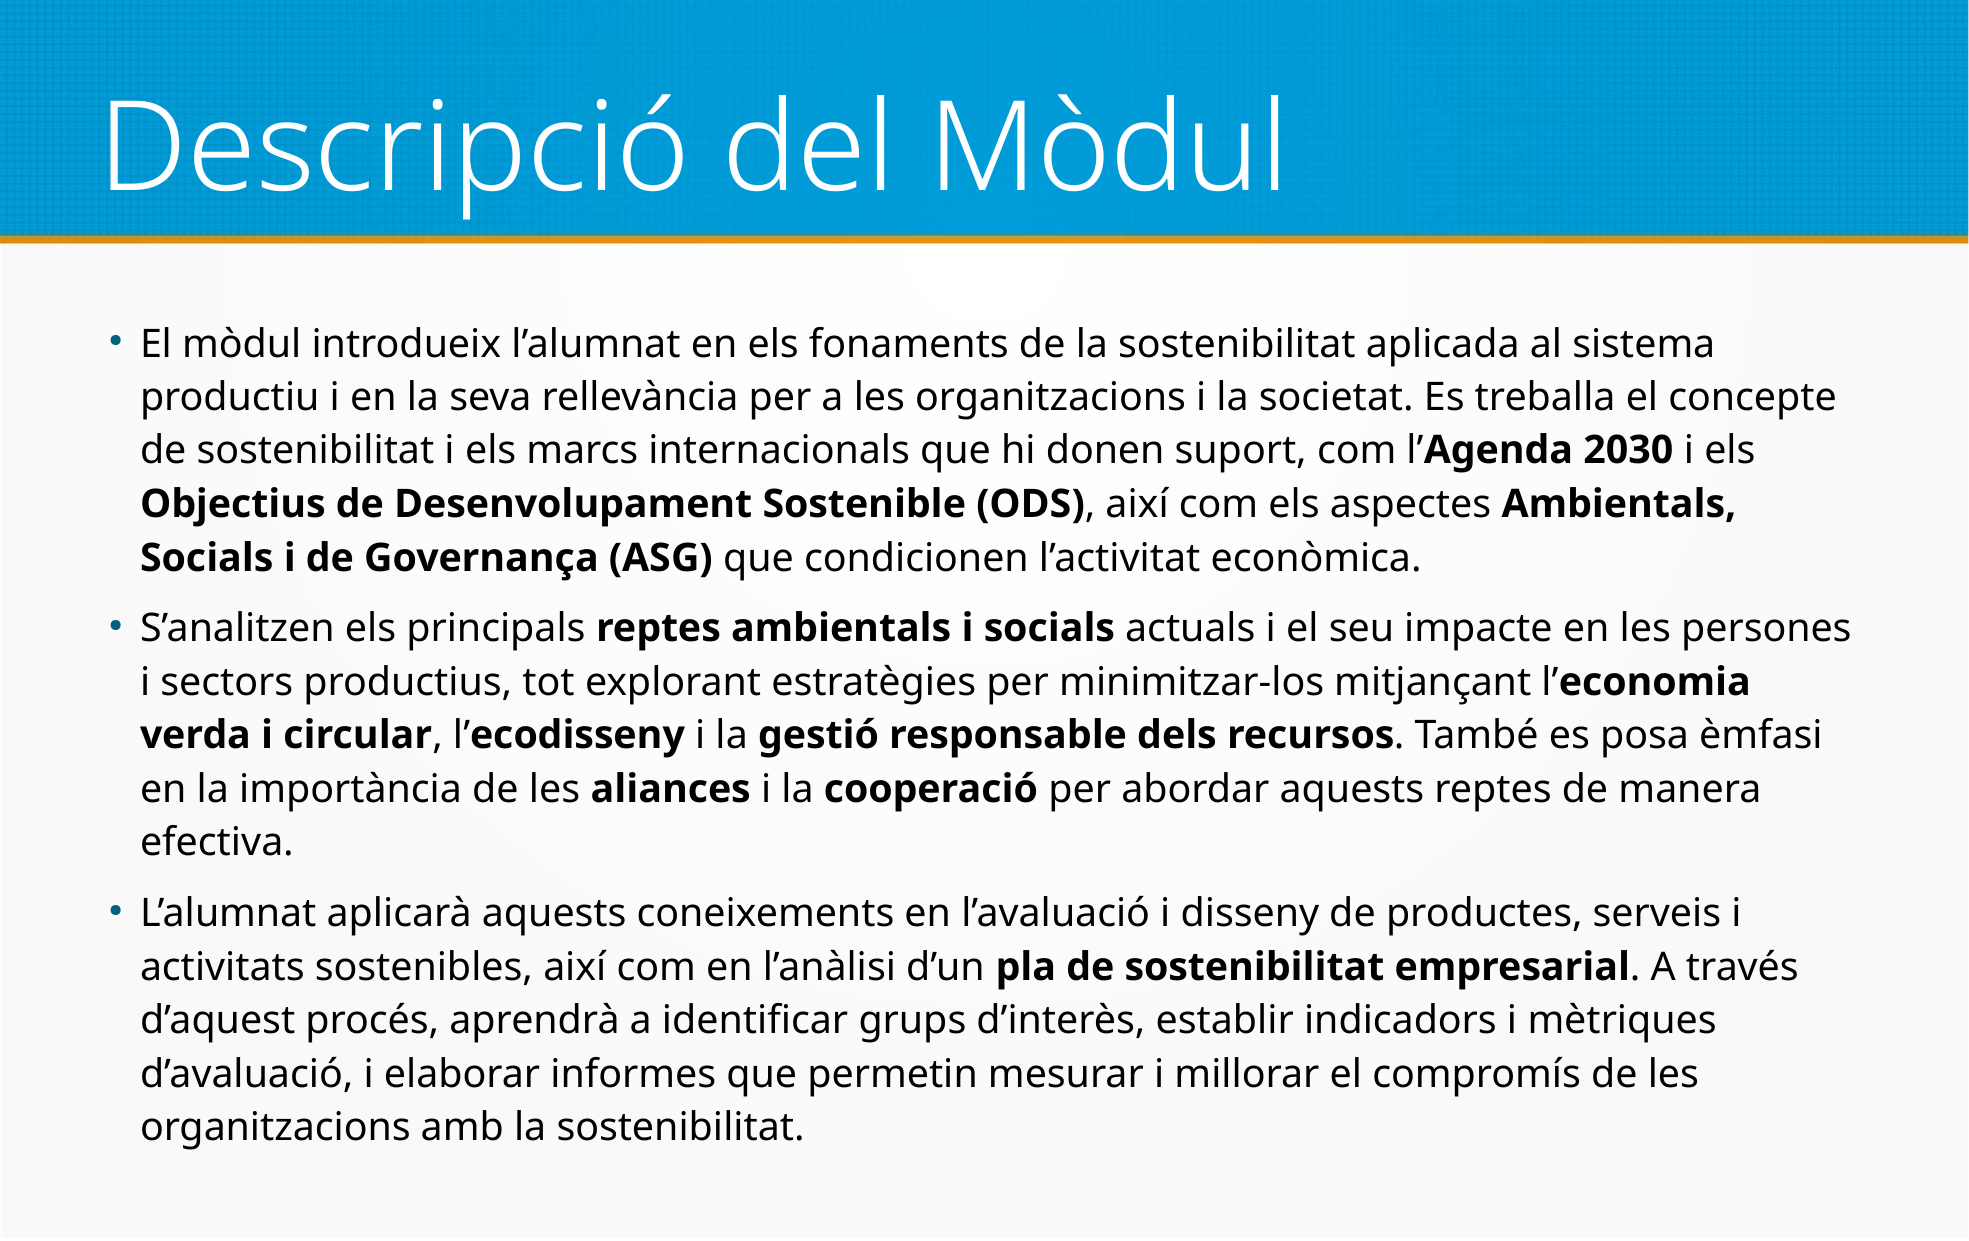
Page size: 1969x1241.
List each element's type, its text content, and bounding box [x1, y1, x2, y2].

list El mòdul introdueix l’alumnat en els fonaments de la sostenibilitat aplicada al sistema productiu i en la seva rellevància per a les organitzacions i la societat. Es treballa el concepte de sostenibilitat i els marcs internacionals que hi donen suport, com l’Agenda 2030 i els Objectius de Desenvolupament Sostenible (ODS), així com els aspectes Ambientals, Socials i de Governança (ASG) que condicionen l’activitat econòmica. S’analitzen els principals reptes ambientals i socials actuals i el seu impacte en les persones i sectors productius, tot explorant estratègies per minimitzar-los mitjançant l’economia verda i circular, l’ecodisseny i la gestió responsable dels recursos. També es posa èmfasi en la importància de les aliances i la cooperació per abordar aquests reptes de manera efectiva. L’alumnat aplicarà aquests coneixements en l’avaluació i disseny de productes, serveis i activitats sostenibles, així com en l’anàlisi d’un pla de sostenibilitat empresarial. A través d’aquest procés, aprendrà a identificar grups d’interès, establir indicadors i mètriques d’avaluació, i elaborar informes que permetin mesurar i millorar el compromís de les organitzacions amb la sostenibilitat. [98, 315, 1861, 1177]
picture [0, 233, 1969, 1241]
title Descripció del Mòdul [98, 19, 1870, 227]
